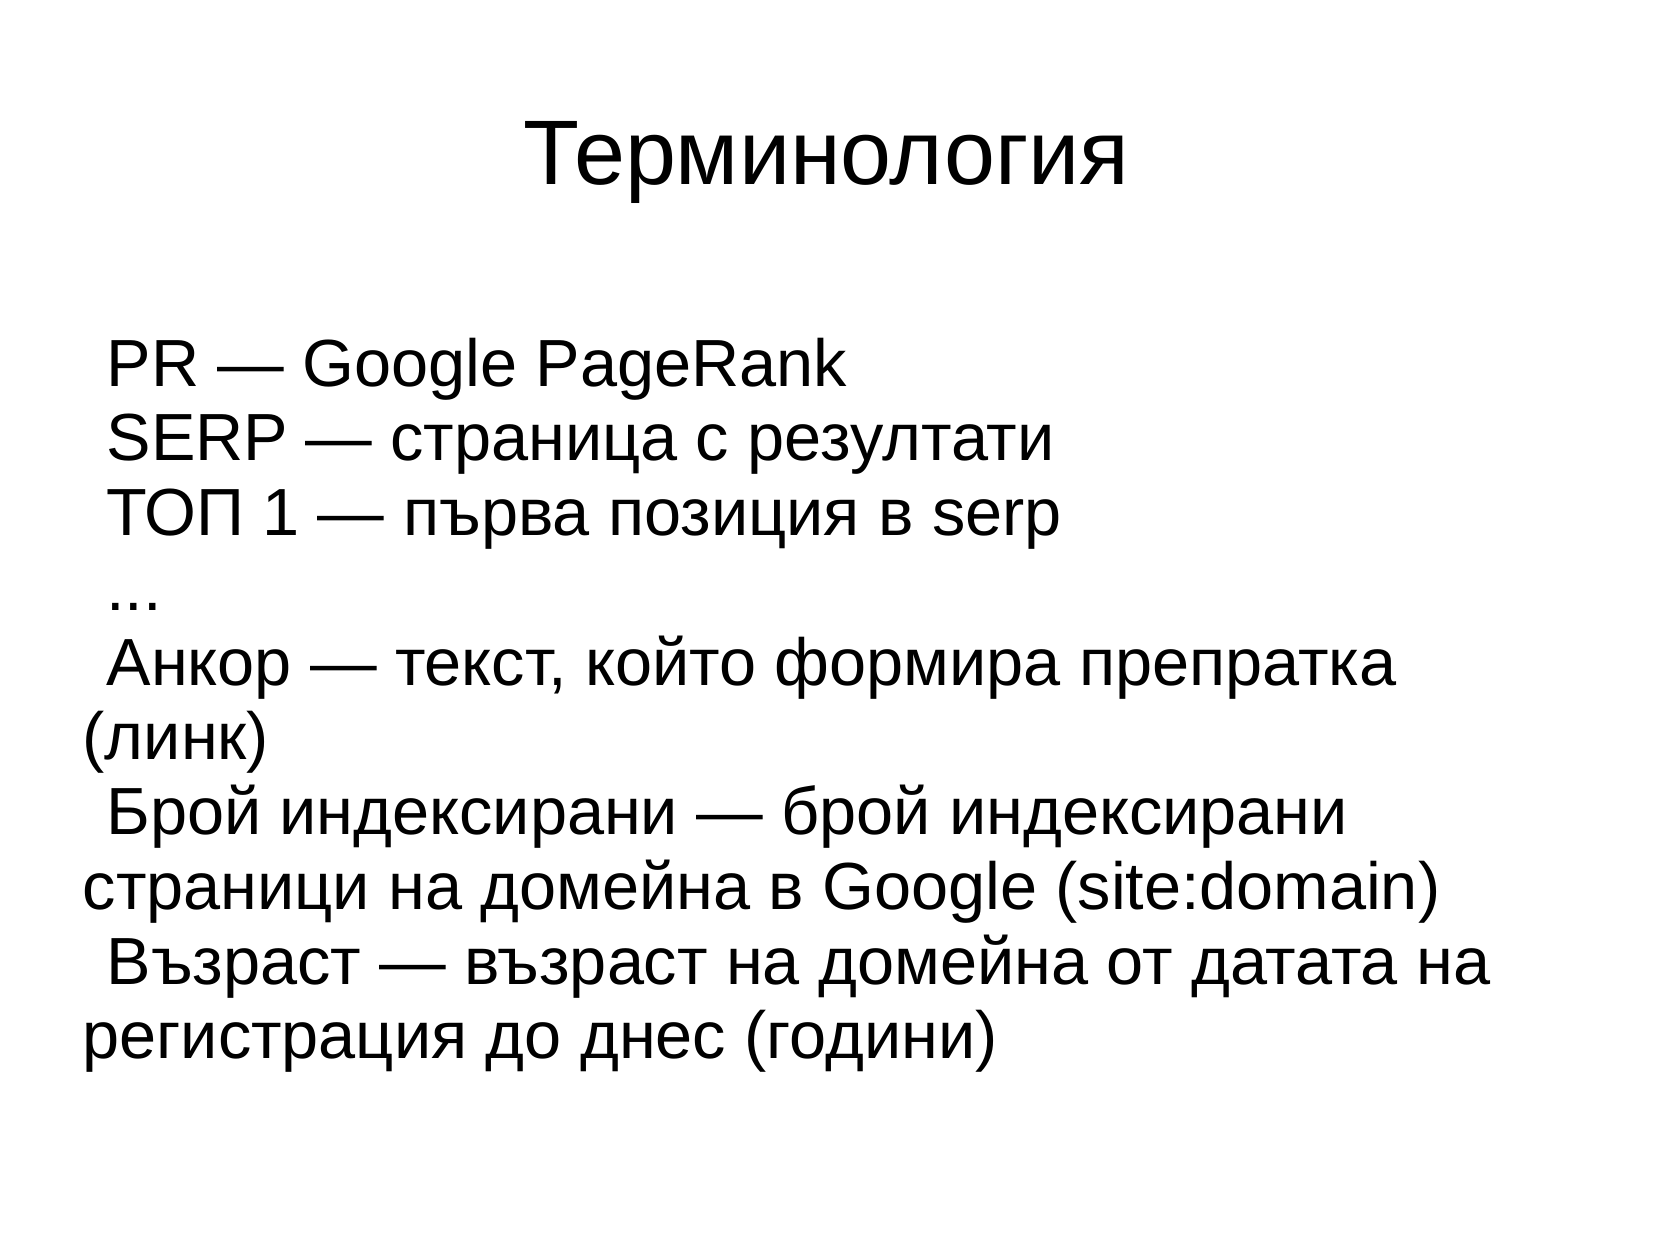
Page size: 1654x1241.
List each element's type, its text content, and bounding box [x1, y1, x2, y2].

title Терминология [82, 49, 1571, 250]
subtitle PR — Google PageRank SERP — страница с резултати ТОП 1 — първа позиция в serp ... Анкор — текст, който формира препратка (линк) Брой индексирани — брой индексирани страници на домейна в Google (site:domain) Възраст — възраст на домейна от датата на регистрация до днес (години) [82, 250, 1571, 1149]
